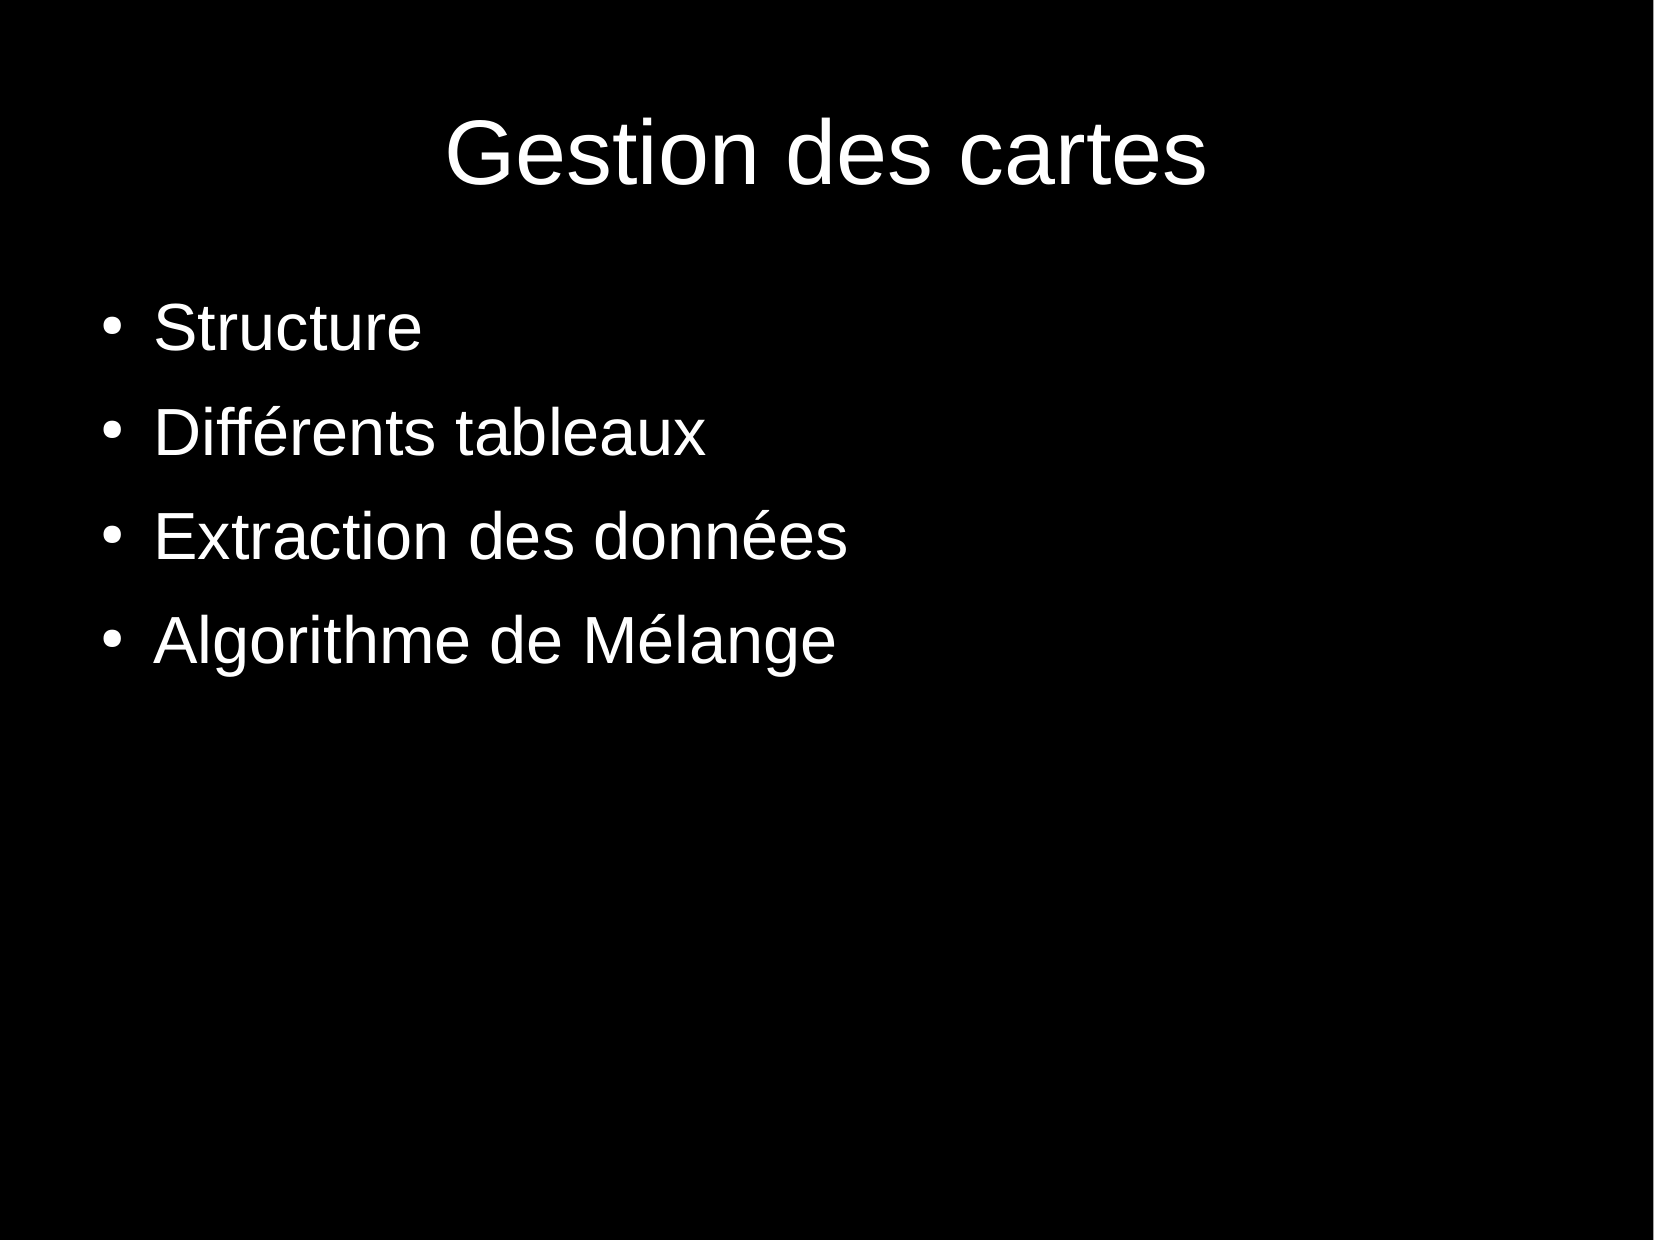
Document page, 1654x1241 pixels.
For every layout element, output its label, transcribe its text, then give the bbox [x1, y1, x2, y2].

list Structure Différents tableaux Extraction des données Algorithme de Mélange [82, 290, 1571, 1109]
title Gestion des cartes [82, 49, 1571, 257]
